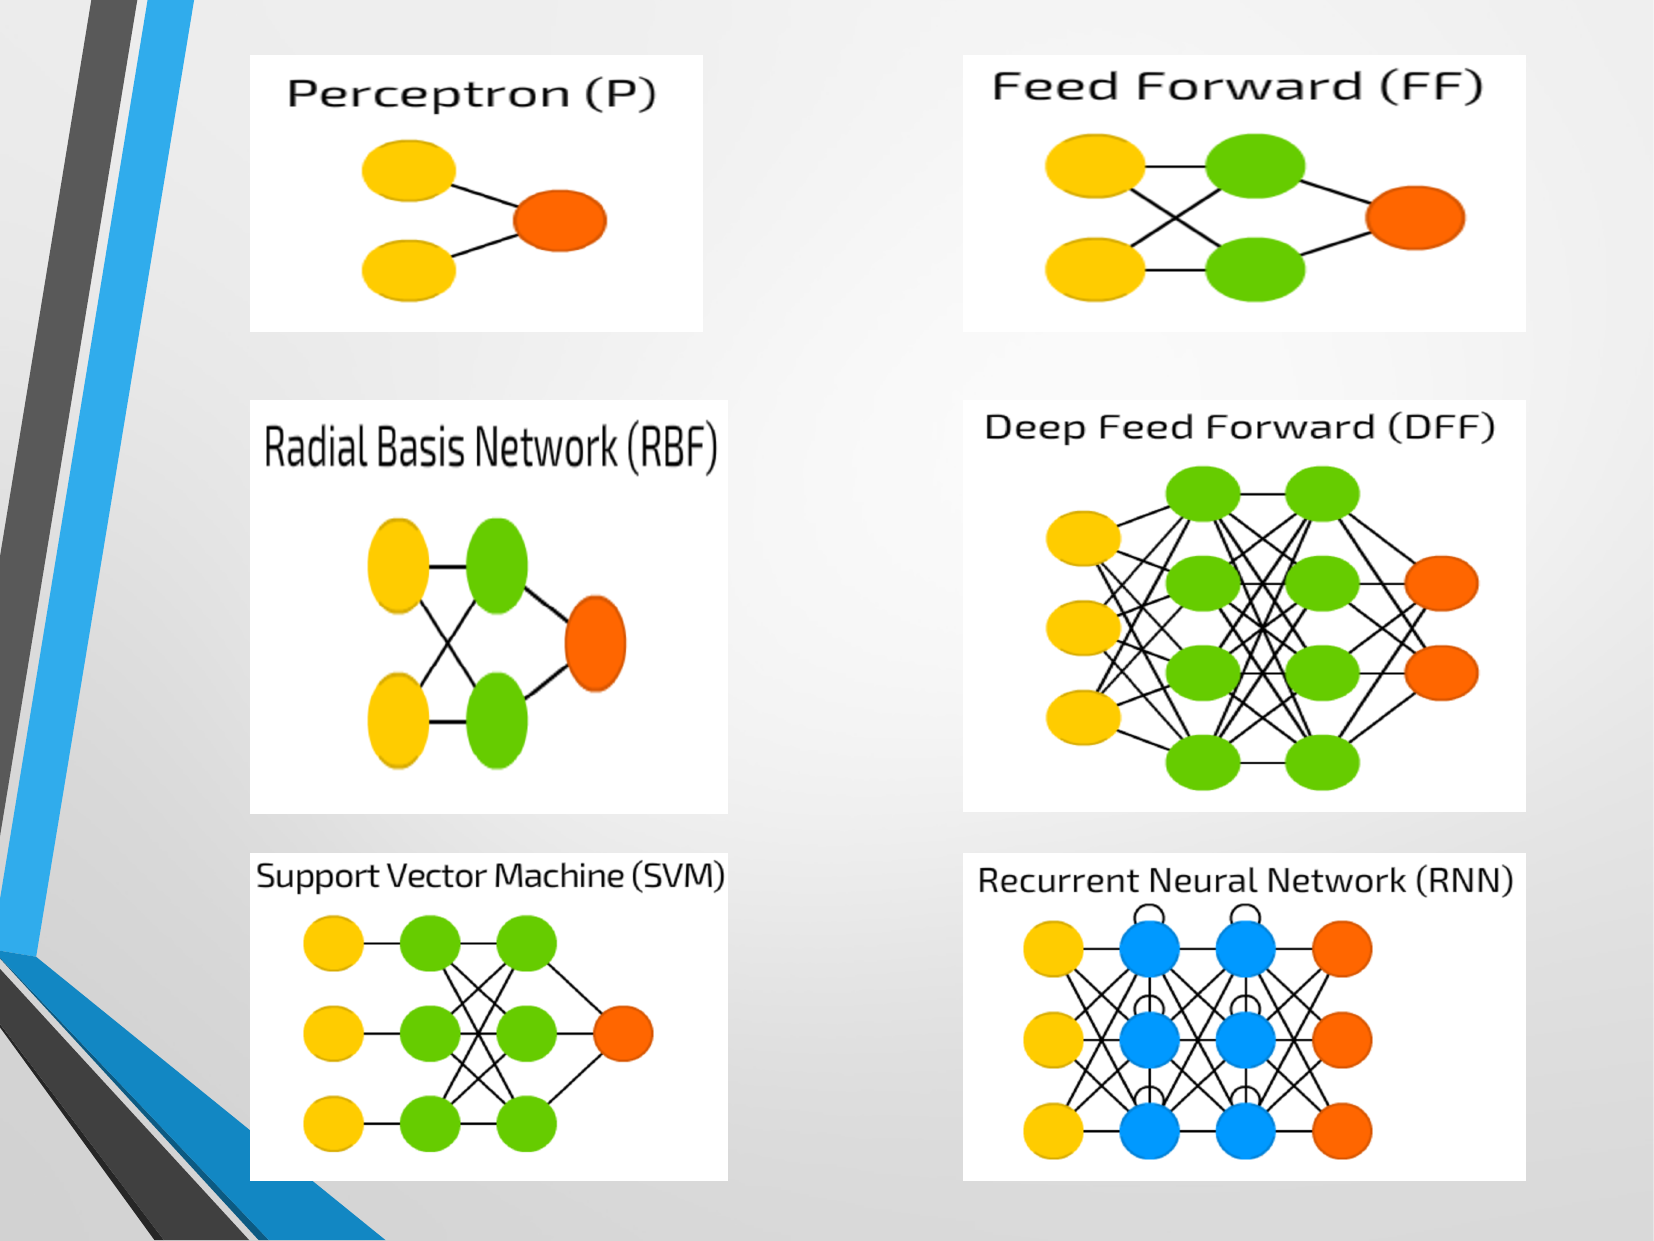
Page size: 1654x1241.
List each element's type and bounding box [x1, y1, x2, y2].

picture [250, 853, 728, 1181]
picture [963, 401, 1526, 812]
picture [250, 401, 728, 814]
picture [250, 55, 703, 332]
picture [963, 853, 1526, 1181]
picture [963, 55, 1526, 332]
